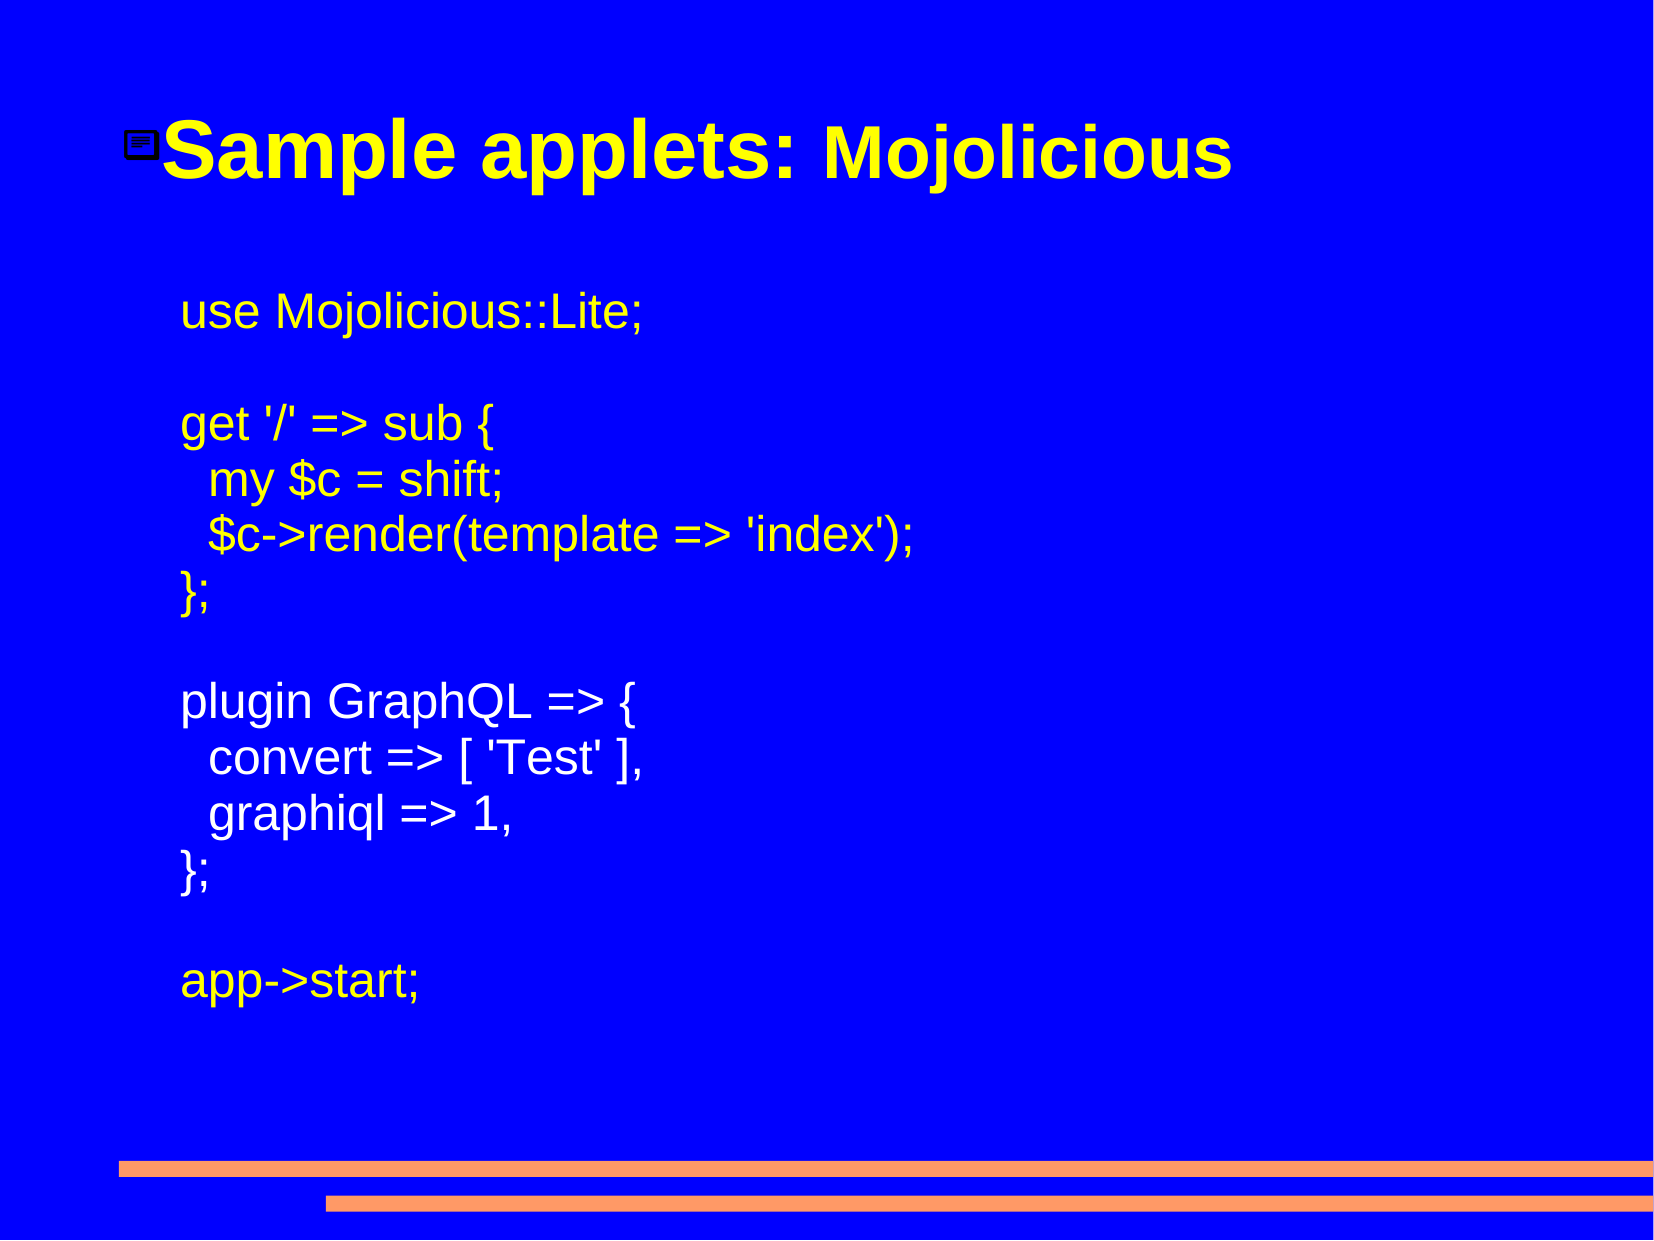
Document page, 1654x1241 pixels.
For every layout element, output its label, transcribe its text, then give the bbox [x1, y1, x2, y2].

list use Mojolicious::Lite; get '/' => sub { my $c = shift; $c->render(template => 'index'); }; plugin GraphQL => { convert => [ 'Test' ], graphiql => 1, }; app->start; [180, 283, 1571, 1065]
title Sample applets: Mojolicious [121, 46, 1534, 254]
